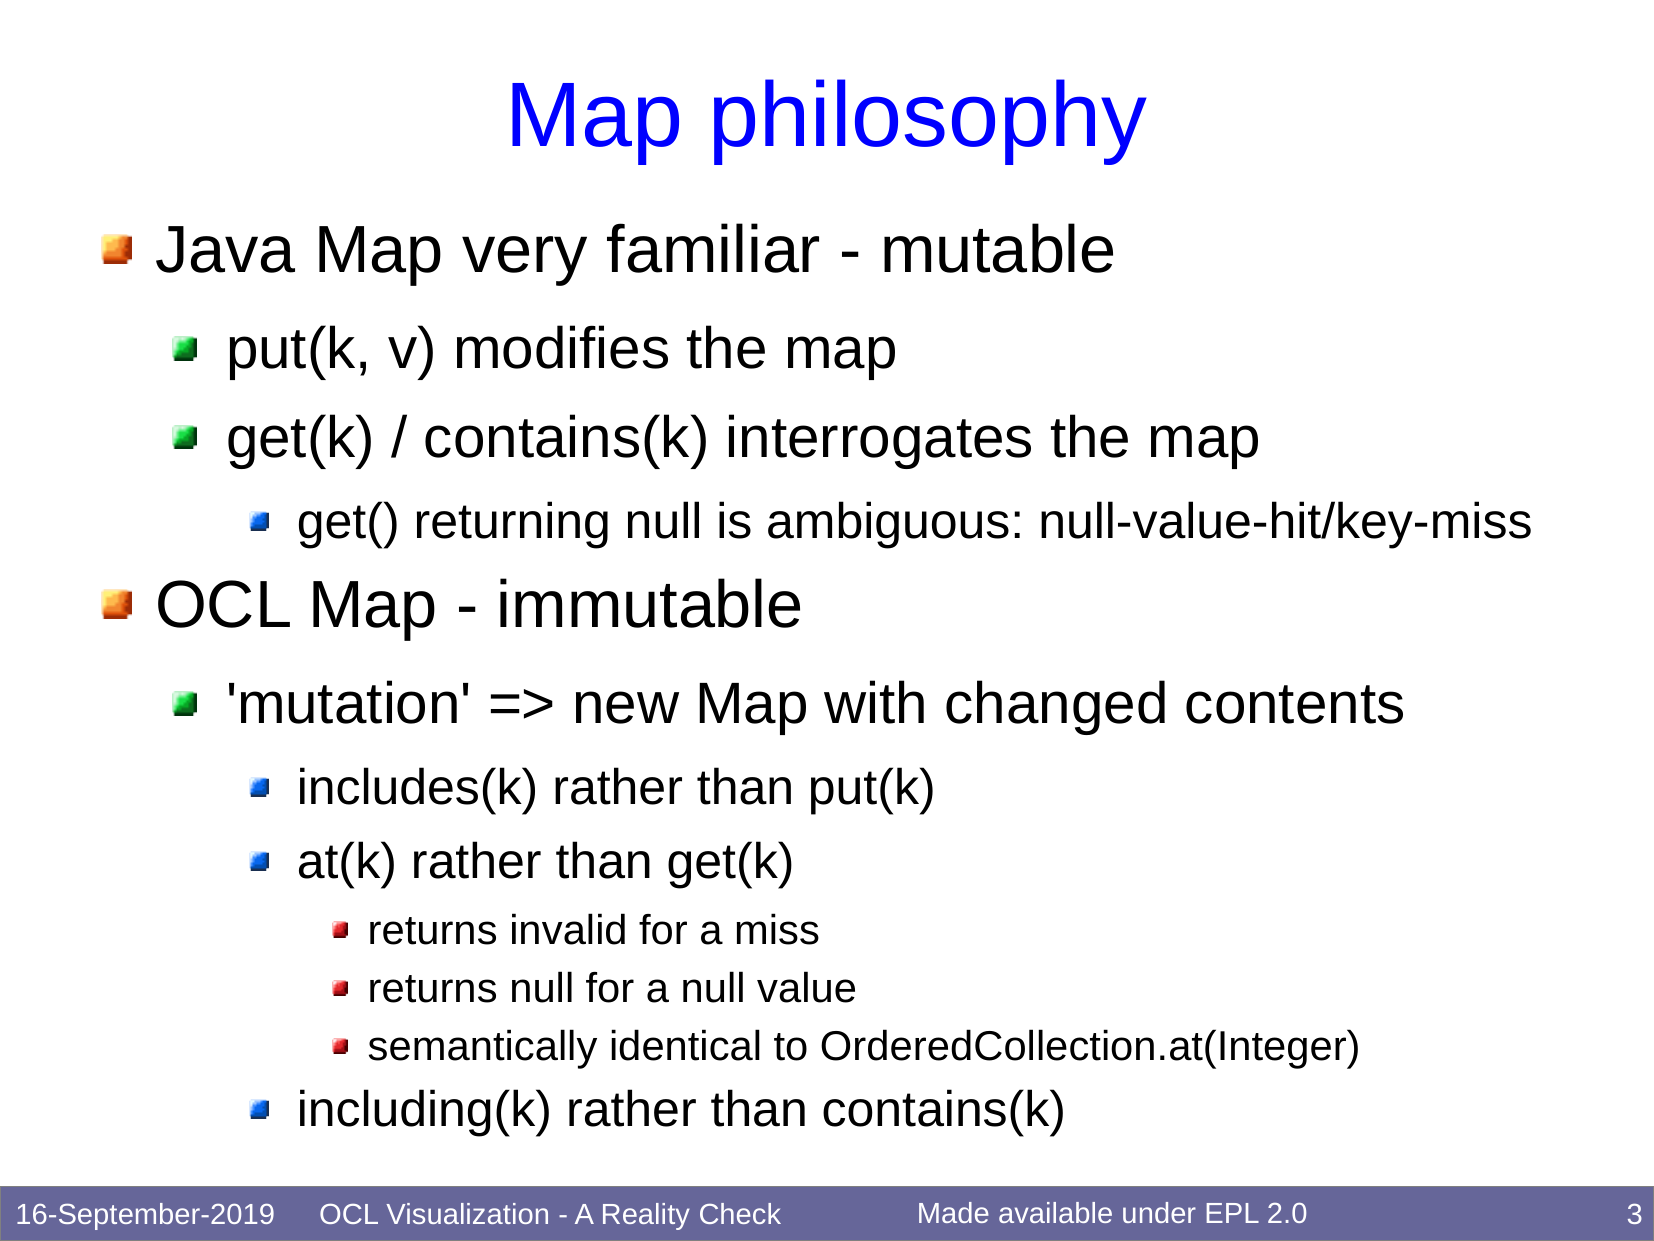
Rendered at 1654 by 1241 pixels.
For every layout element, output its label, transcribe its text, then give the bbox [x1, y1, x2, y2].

list Java Map very familiar - mutable put(k, v) modifies the map get(k) / contains(k) interrogates the map get() returning null is ambiguous: null-value-hit/key-miss OCL Map - immutable 'mutation' => new Map with changed contents includes(k) rather than put(k) at(k) rather than get(k) returns invalid for a miss returns null for a null value semantically identical to OrderedCollection.at(Integer) including(k) rather than contains(k) [84, 211, 1573, 1211]
title Map philosophy [82, 49, 1571, 180]
